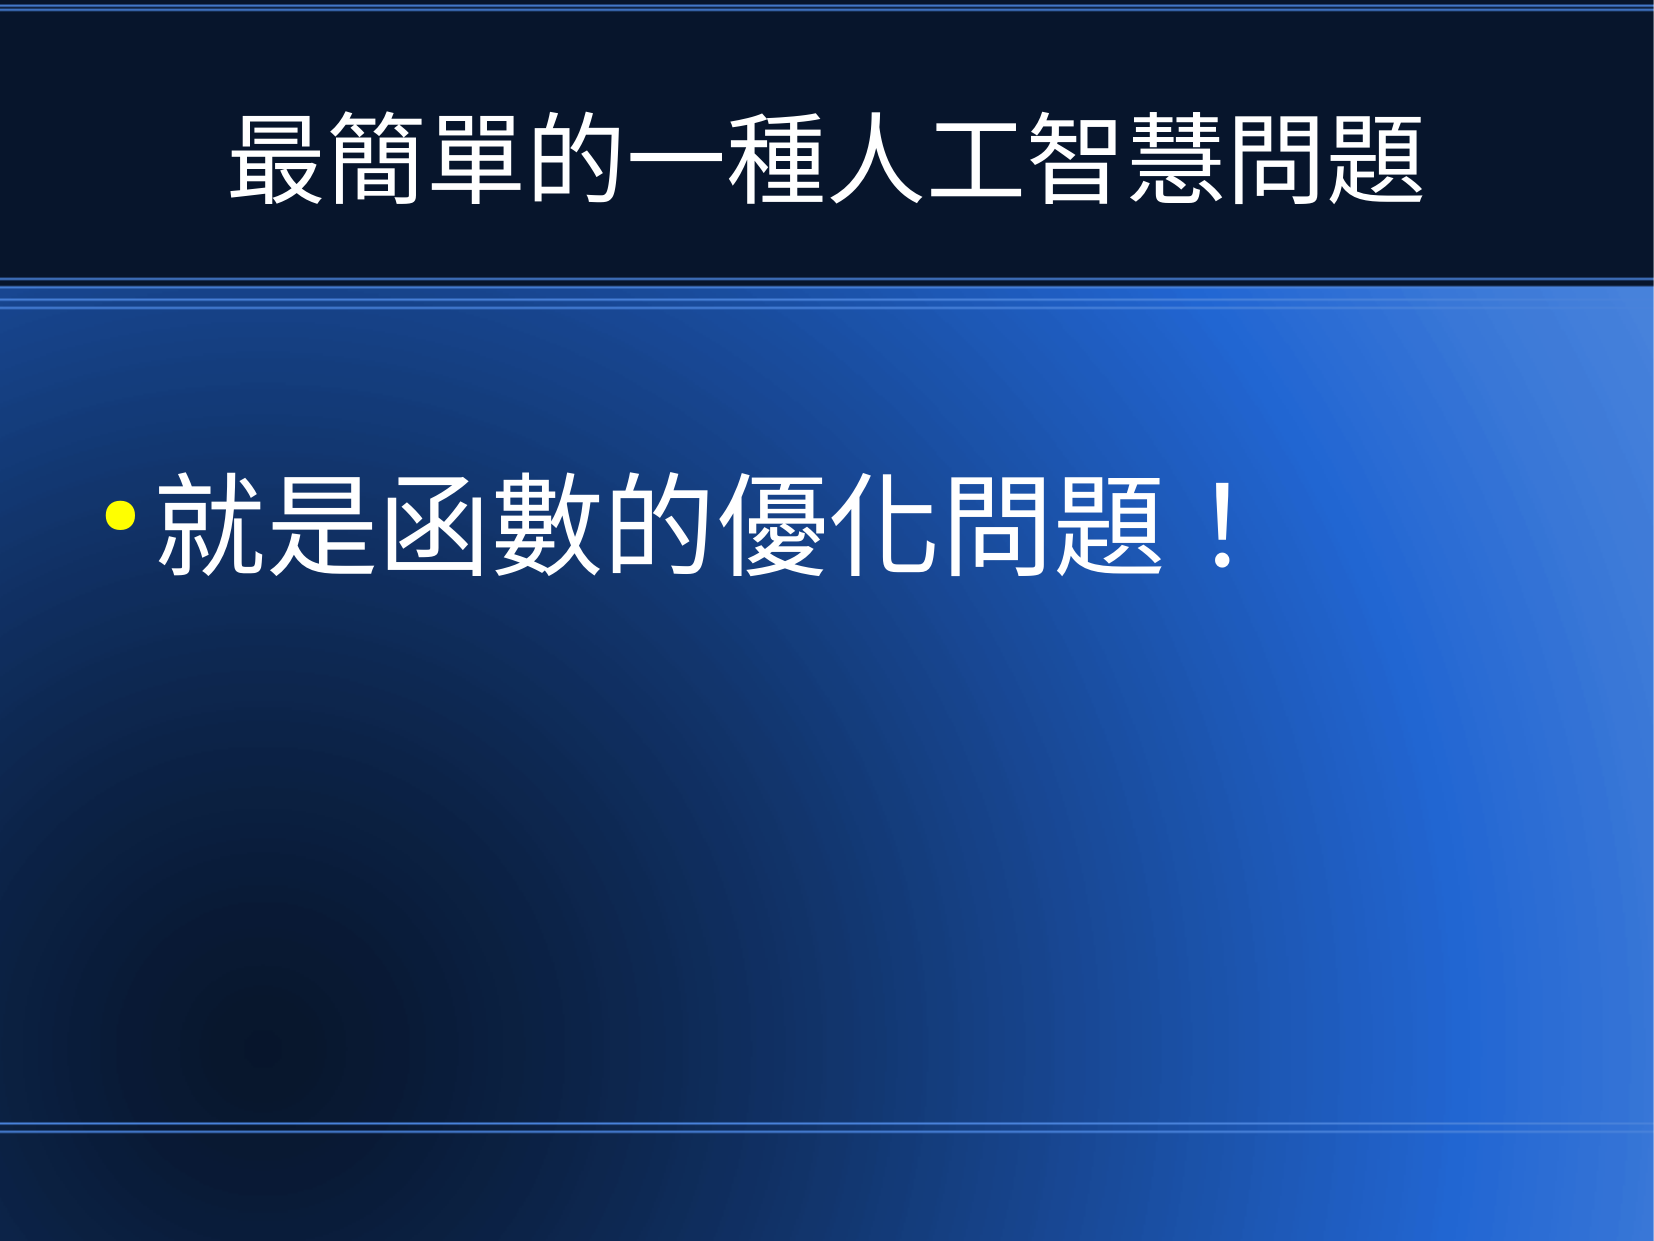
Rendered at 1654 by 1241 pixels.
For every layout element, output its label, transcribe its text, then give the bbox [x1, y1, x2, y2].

picture [0, 0, 1654, 1241]
title 最簡單的一種人工智慧問題 [82, 49, 1571, 257]
list 就是函數的優化問題！ [82, 355, 1571, 1241]
